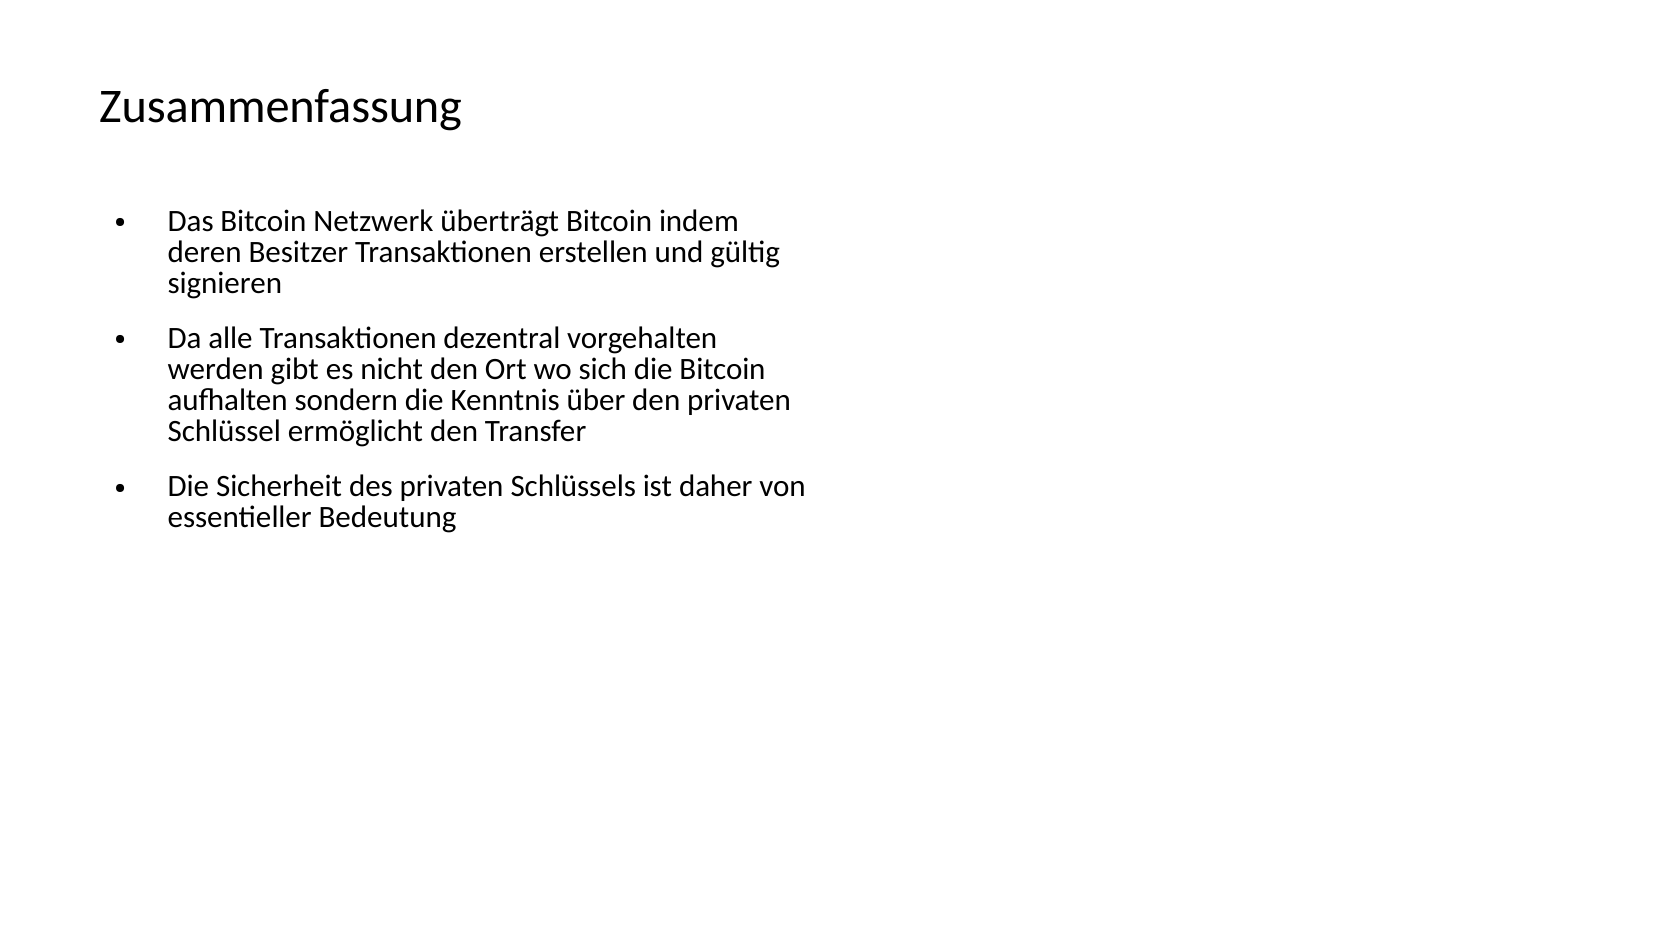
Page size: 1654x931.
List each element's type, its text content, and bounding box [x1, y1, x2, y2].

title Zusammenfassung [99, 27, 1555, 193]
list Das Bitcoin Netzwerk überträgt Bitcoin indem deren Besitzer Transaktionen erstellen und gültig signieren Da alle Transaktionen dezentral vorgehalten werden gibt es nicht den Ort wo sich die Bitcoin aufhalten sondern die Kenntnis über den privaten Schlüssel ermöglicht den Transfer Die Sicherheit des privaten Schlüssels ist daher von essentieller Bedeutung [96, 207, 810, 780]
